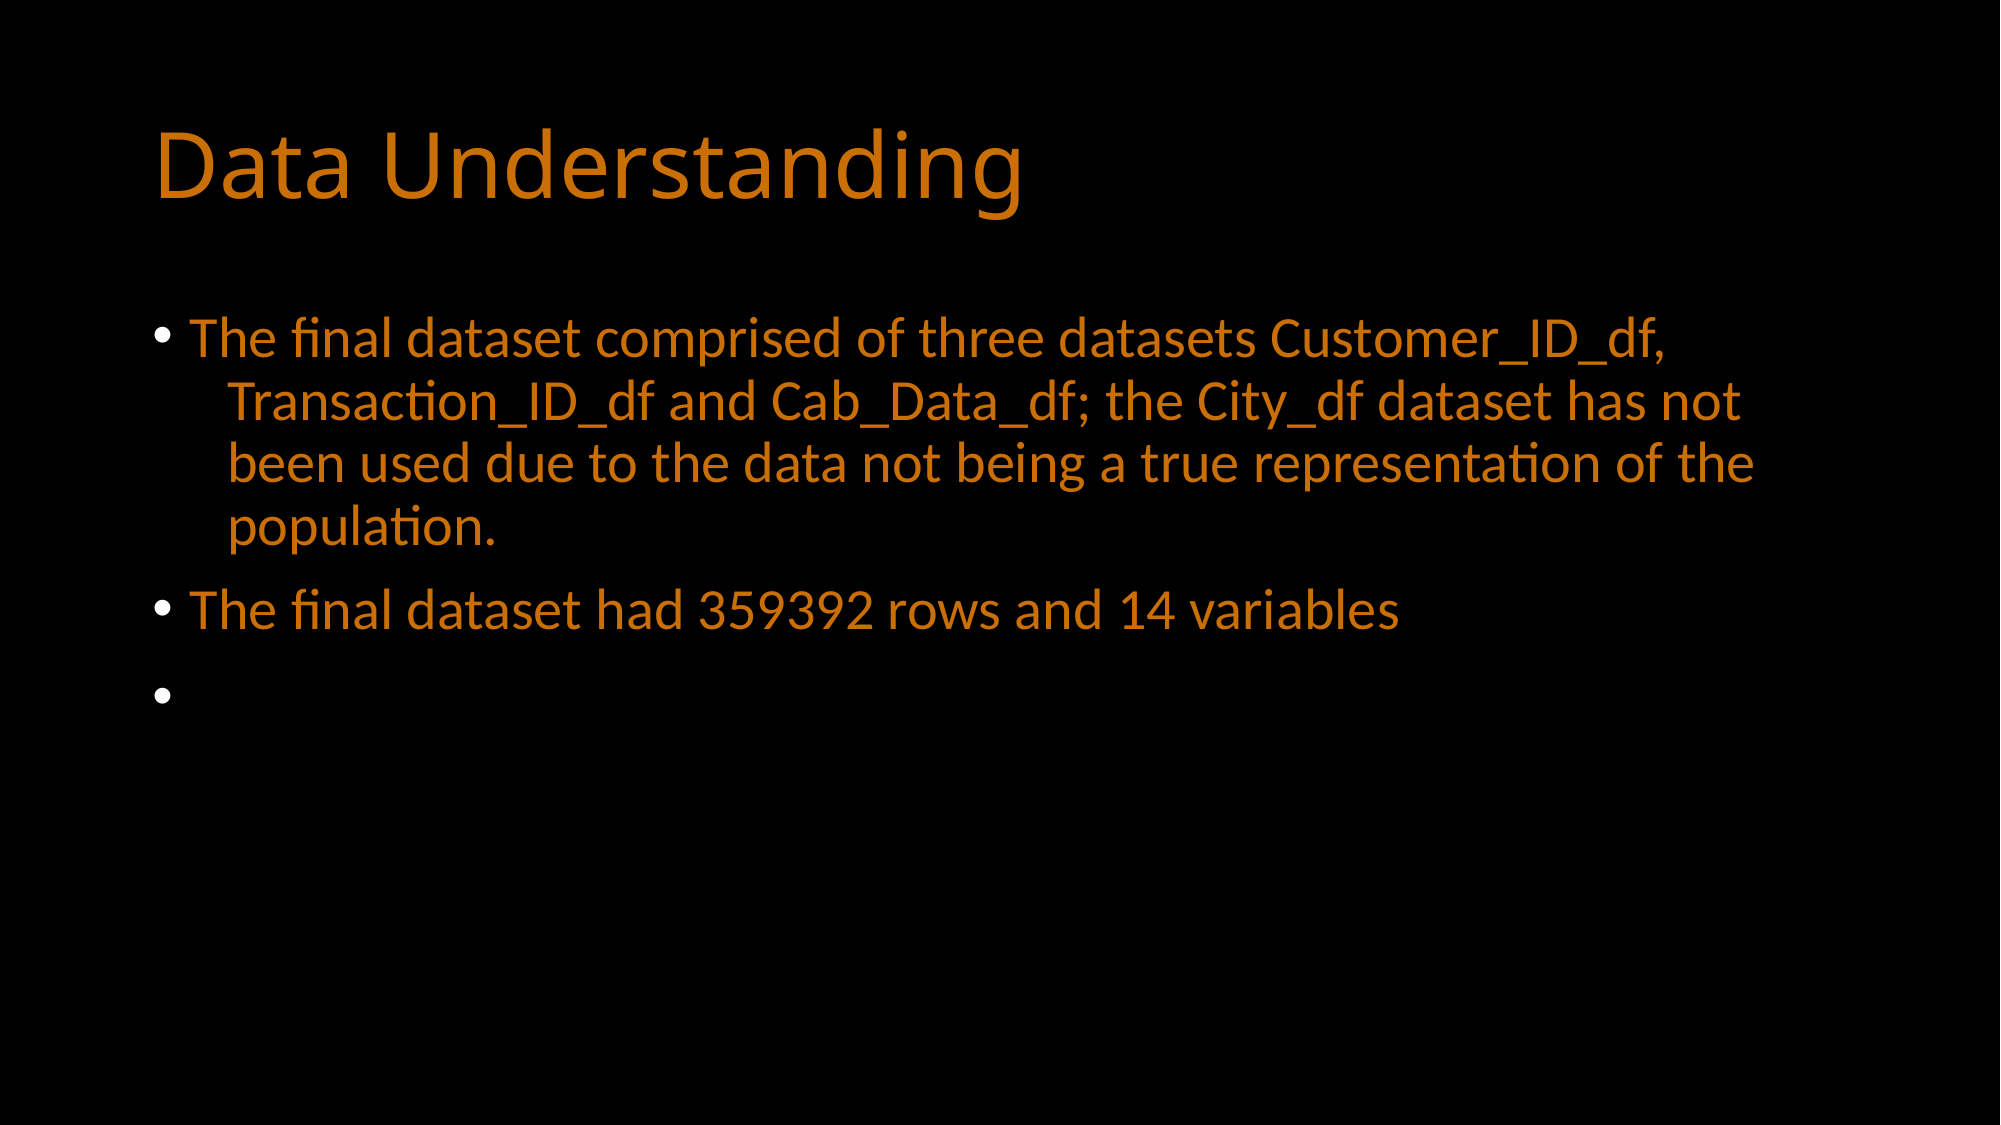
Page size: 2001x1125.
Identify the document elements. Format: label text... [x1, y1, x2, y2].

list The final dataset comprised of three datasets Customer_ID_df, Transaction_ID_df and Cab_Data_df; the City_df dataset has not been used due to the data not being a true representation of the population. The final dataset had 359392 rows and 14 variables [137, 299, 1863, 1014]
title Data Understanding [137, 59, 1863, 278]
